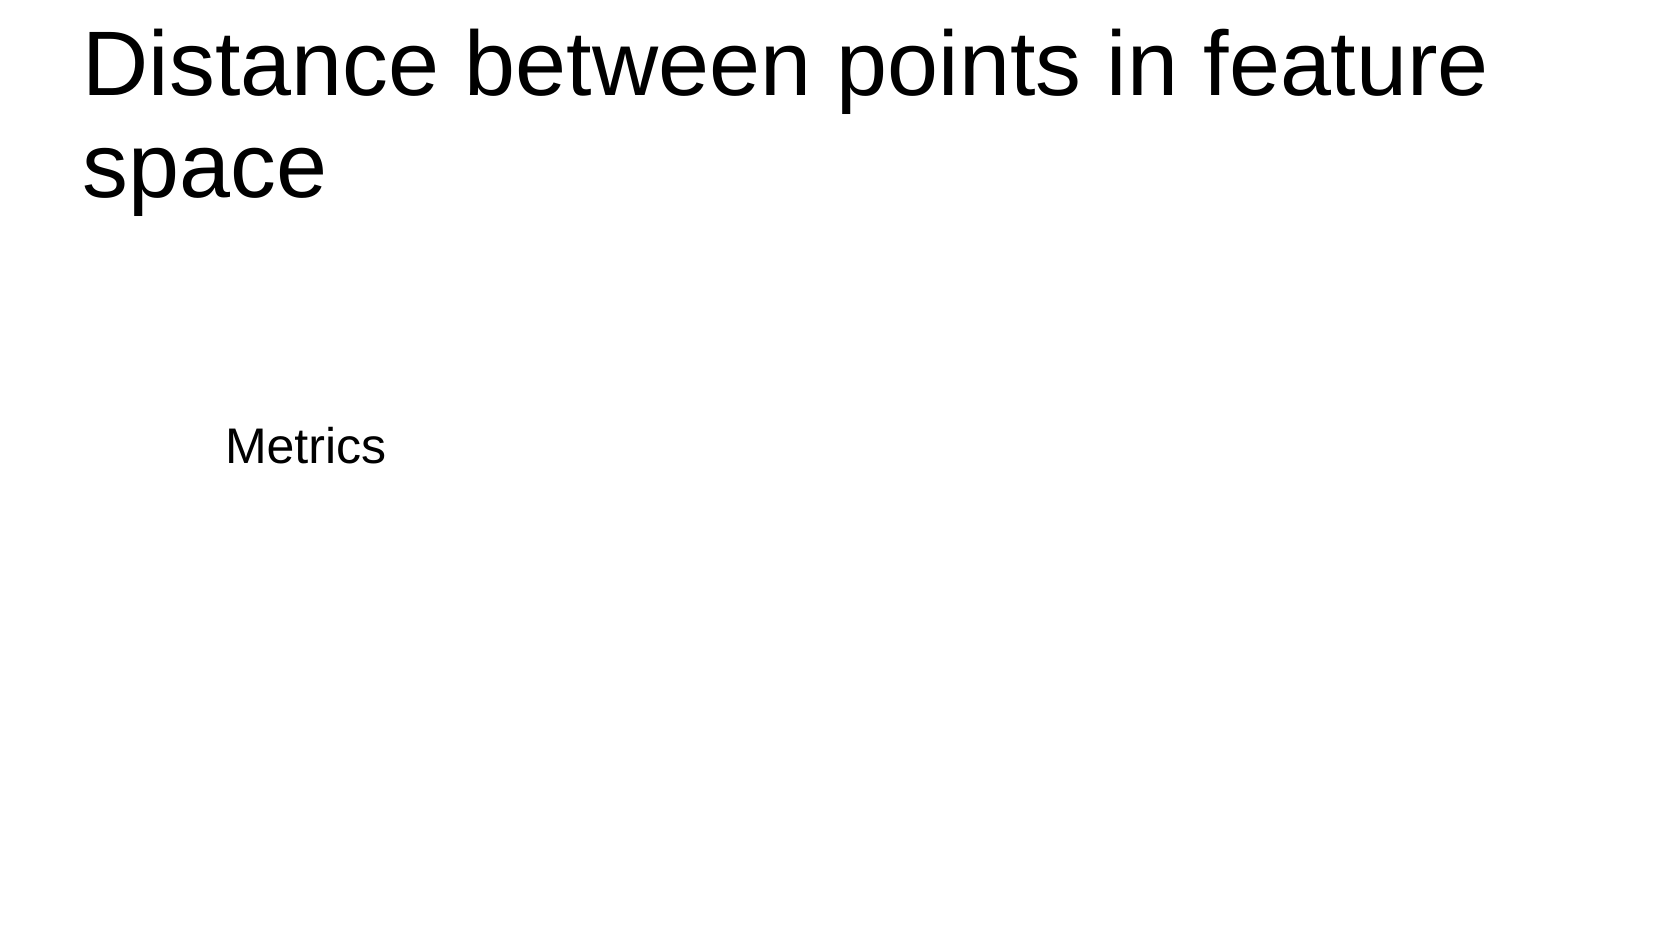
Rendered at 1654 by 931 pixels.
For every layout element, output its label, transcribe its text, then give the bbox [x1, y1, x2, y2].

title Distance between points in feature space [82, 12, 1571, 218]
title Metrics [225, 245, 1571, 759]
